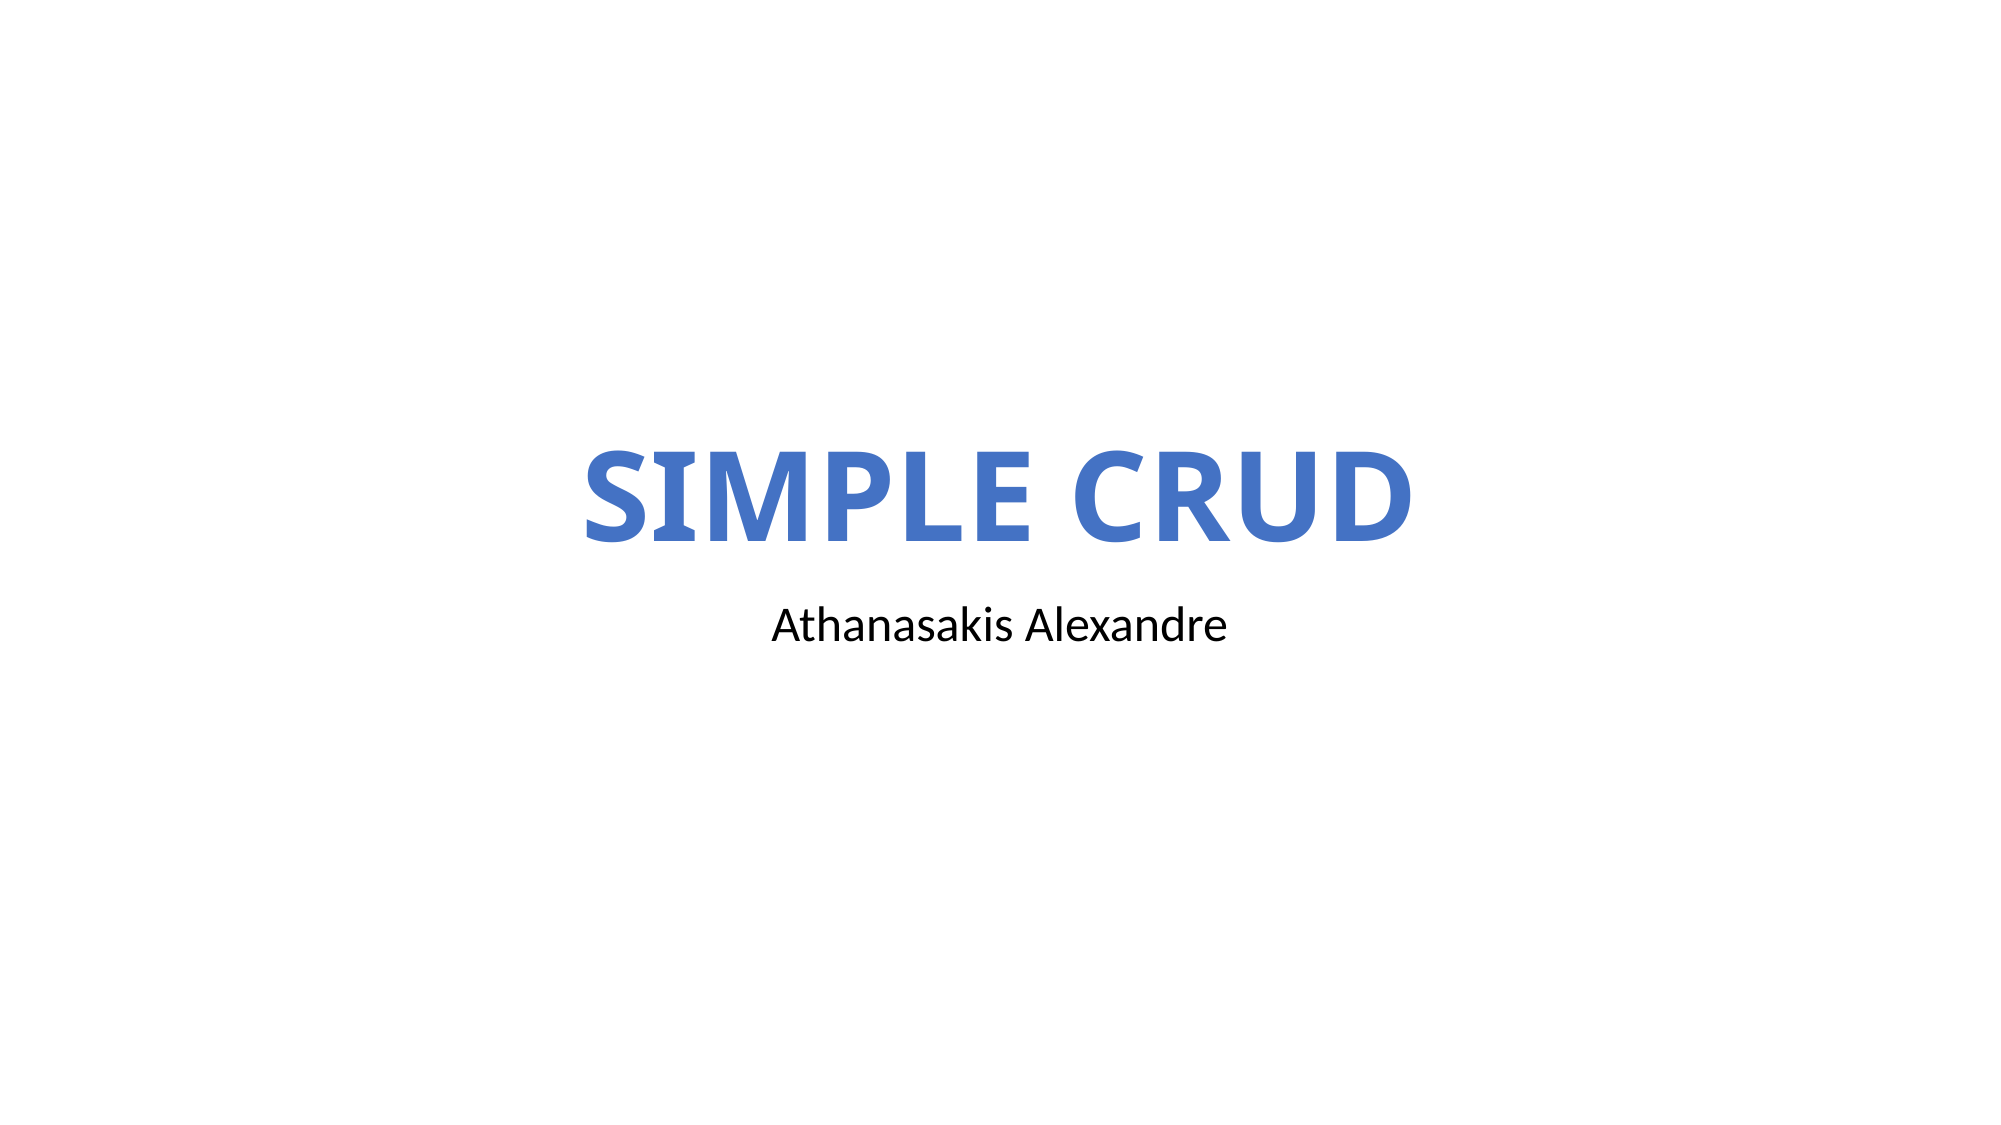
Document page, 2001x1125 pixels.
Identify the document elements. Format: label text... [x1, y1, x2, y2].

title SIMPLE CRUD [249, 184, 1750, 576]
subtitle Athanasakis Alexandre [249, 590, 1750, 863]
